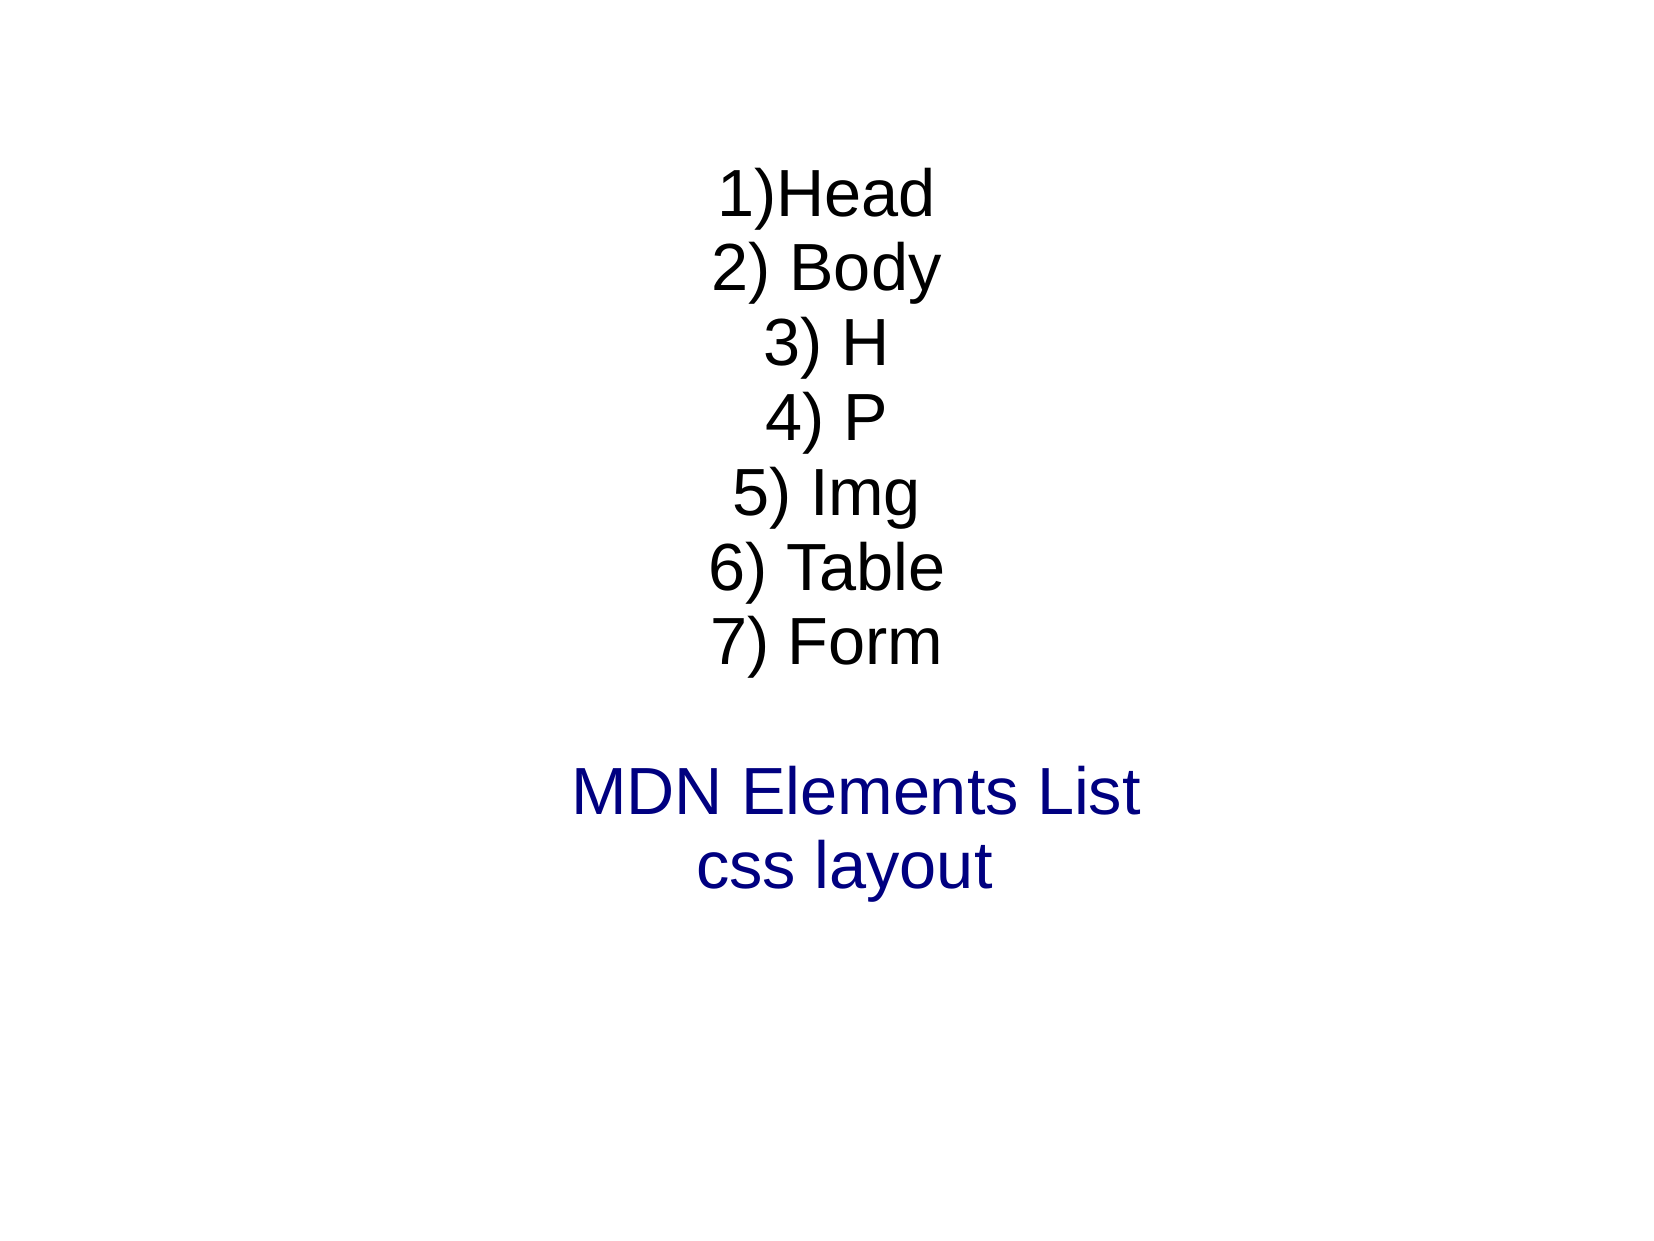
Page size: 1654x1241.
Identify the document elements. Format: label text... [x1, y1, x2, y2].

subtitle Head Body H P Img Table Form MDN Elements List css layout [82, 49, 1571, 1010]
